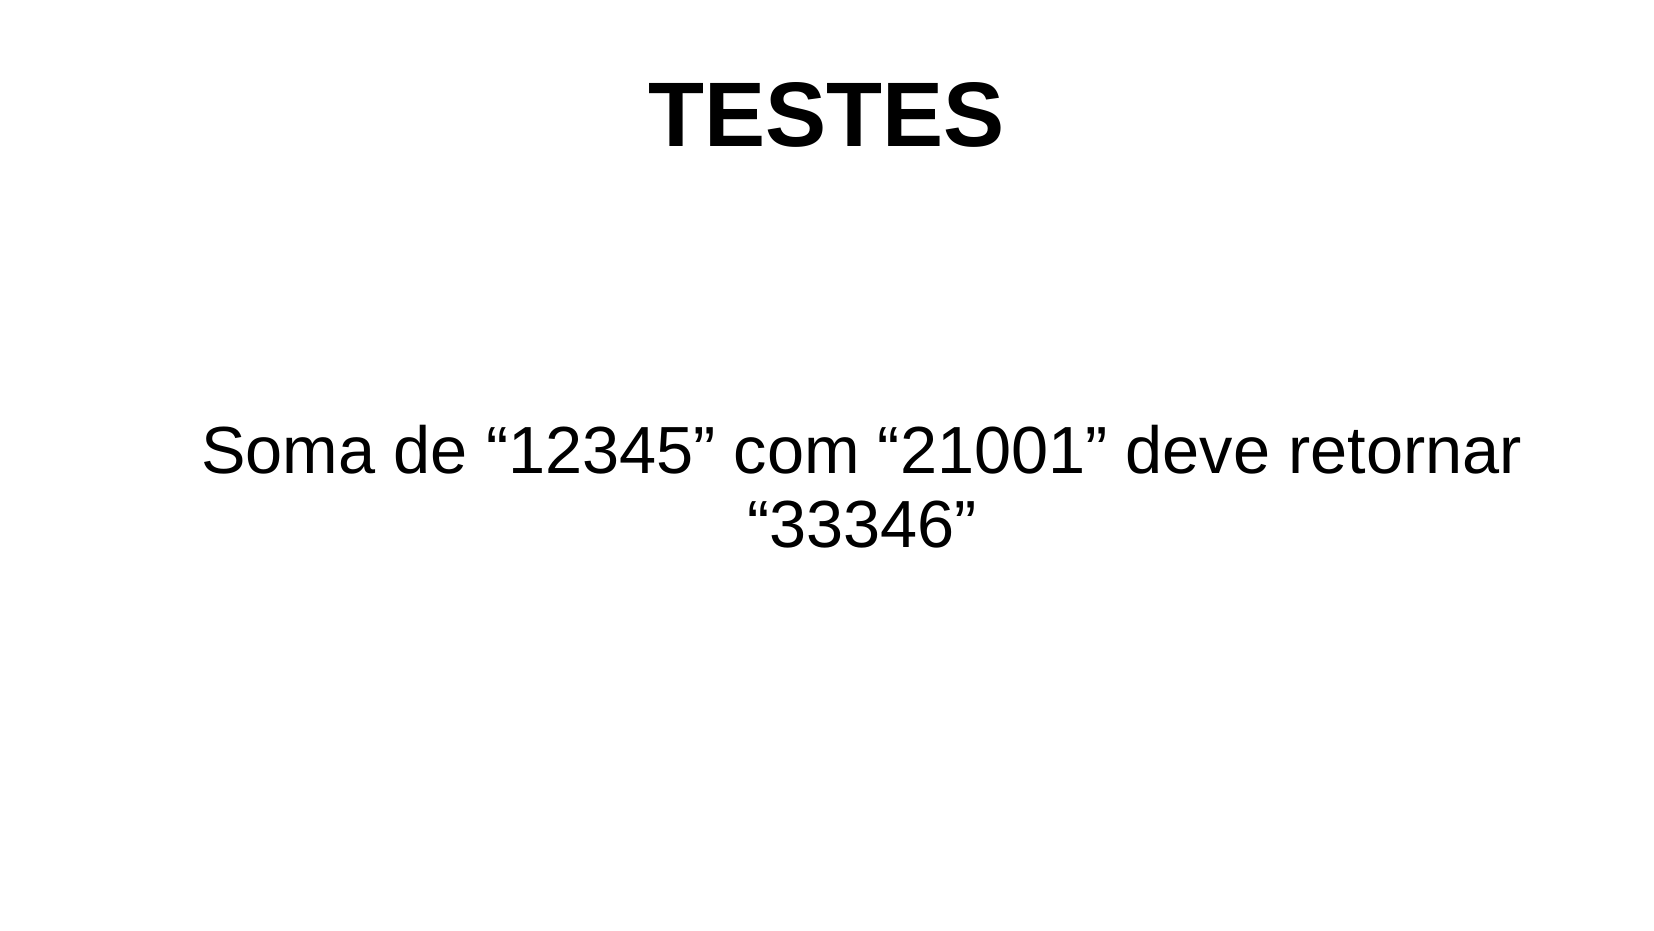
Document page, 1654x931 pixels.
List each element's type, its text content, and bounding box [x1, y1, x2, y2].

list Soma de “12345” com “21001” deve retornar “33346” [82, 217, 1571, 758]
title TESTES [82, 37, 1571, 193]
